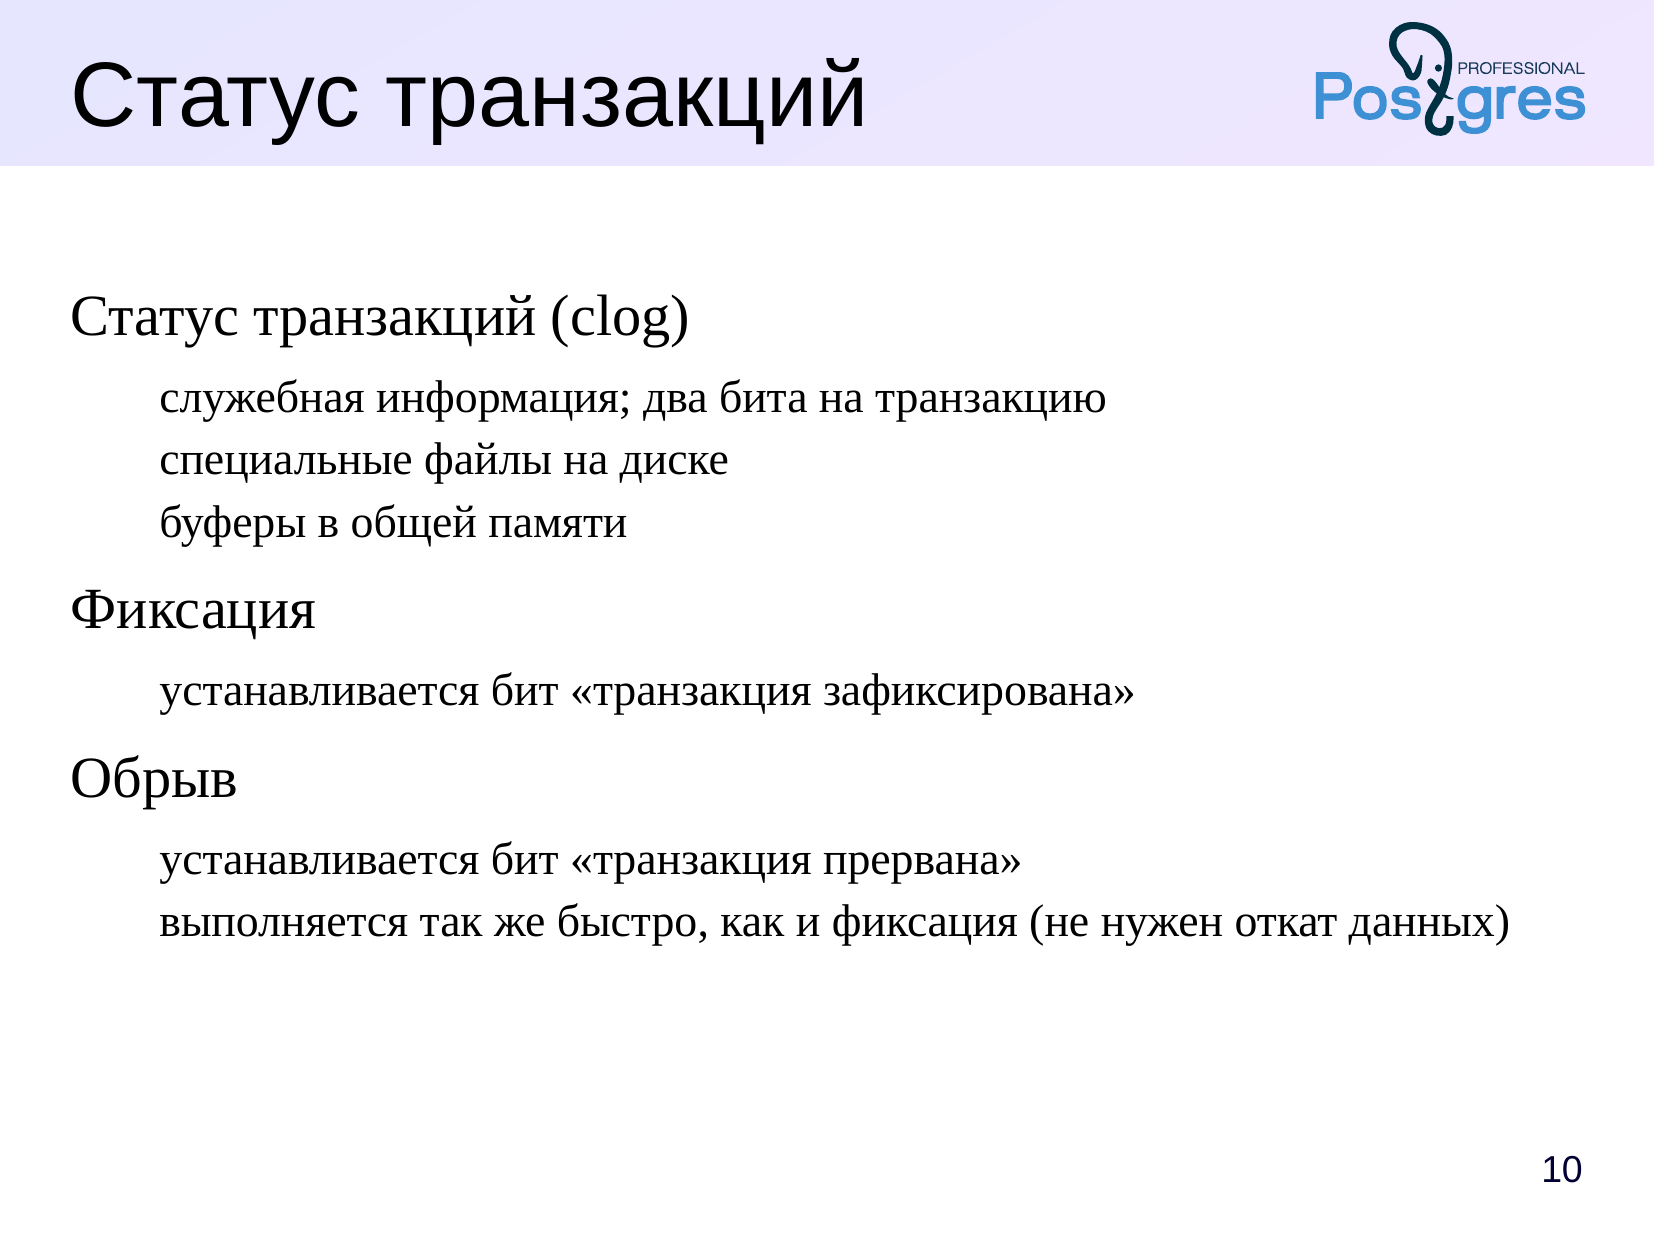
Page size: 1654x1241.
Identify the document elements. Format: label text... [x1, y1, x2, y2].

list Статус транзакций (clog) служебная информация; два бита на транзакцию специальные файлы на диске буферы в общей памяти Фиксация устанавливается бит «транзакция зафиксирована» Обрыв устанавливается бит «транзакция прервана» выполняется так же быстро, как и фиксация (не нужен откат данных) [70, 283, 1583, 1141]
title Статус транзакций [70, 43, 1241, 147]
